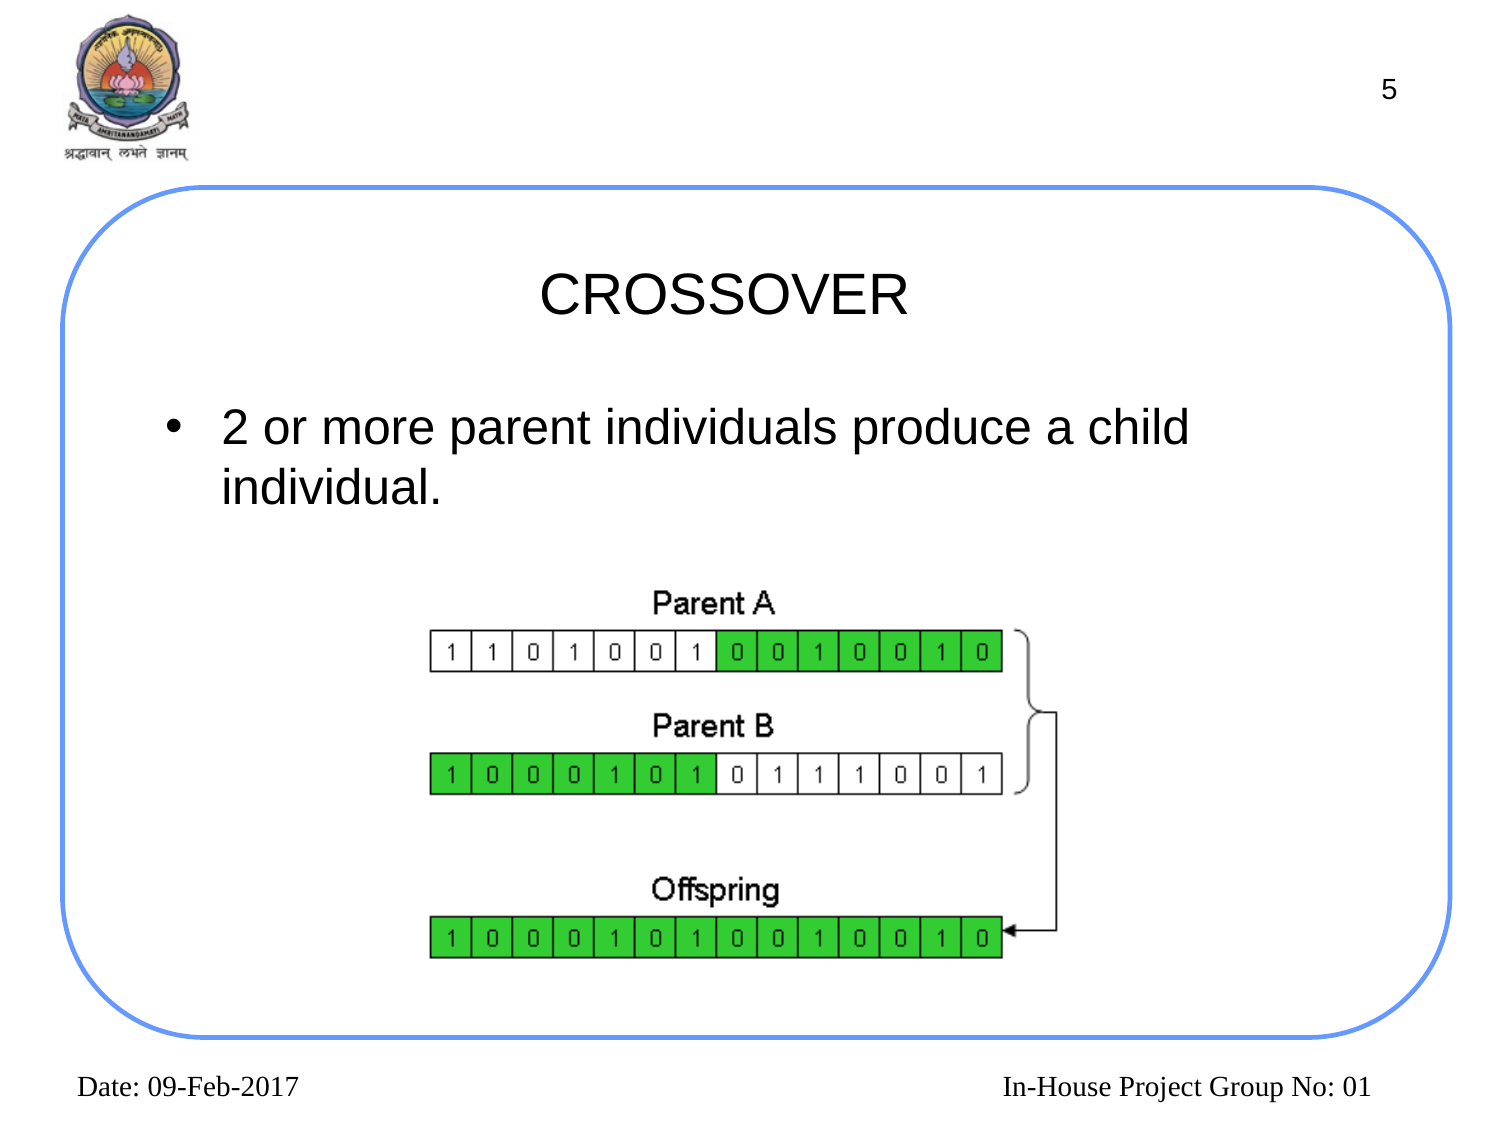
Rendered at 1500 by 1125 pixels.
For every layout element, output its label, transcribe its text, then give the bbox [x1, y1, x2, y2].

list 2 or more parent individuals produce a child individual. [150, 387, 1351, 1005]
title CROSSOVER [162, 224, 1288, 358]
text_box Date: 09-Feb-2017 [62, 1059, 413, 1125]
text_box In-House Project Group No: 01 [949, 1059, 1426, 1125]
text_box <number> [1149, 62, 1413, 141]
picture [62, 12, 193, 163]
picture [425, 584, 1066, 964]
